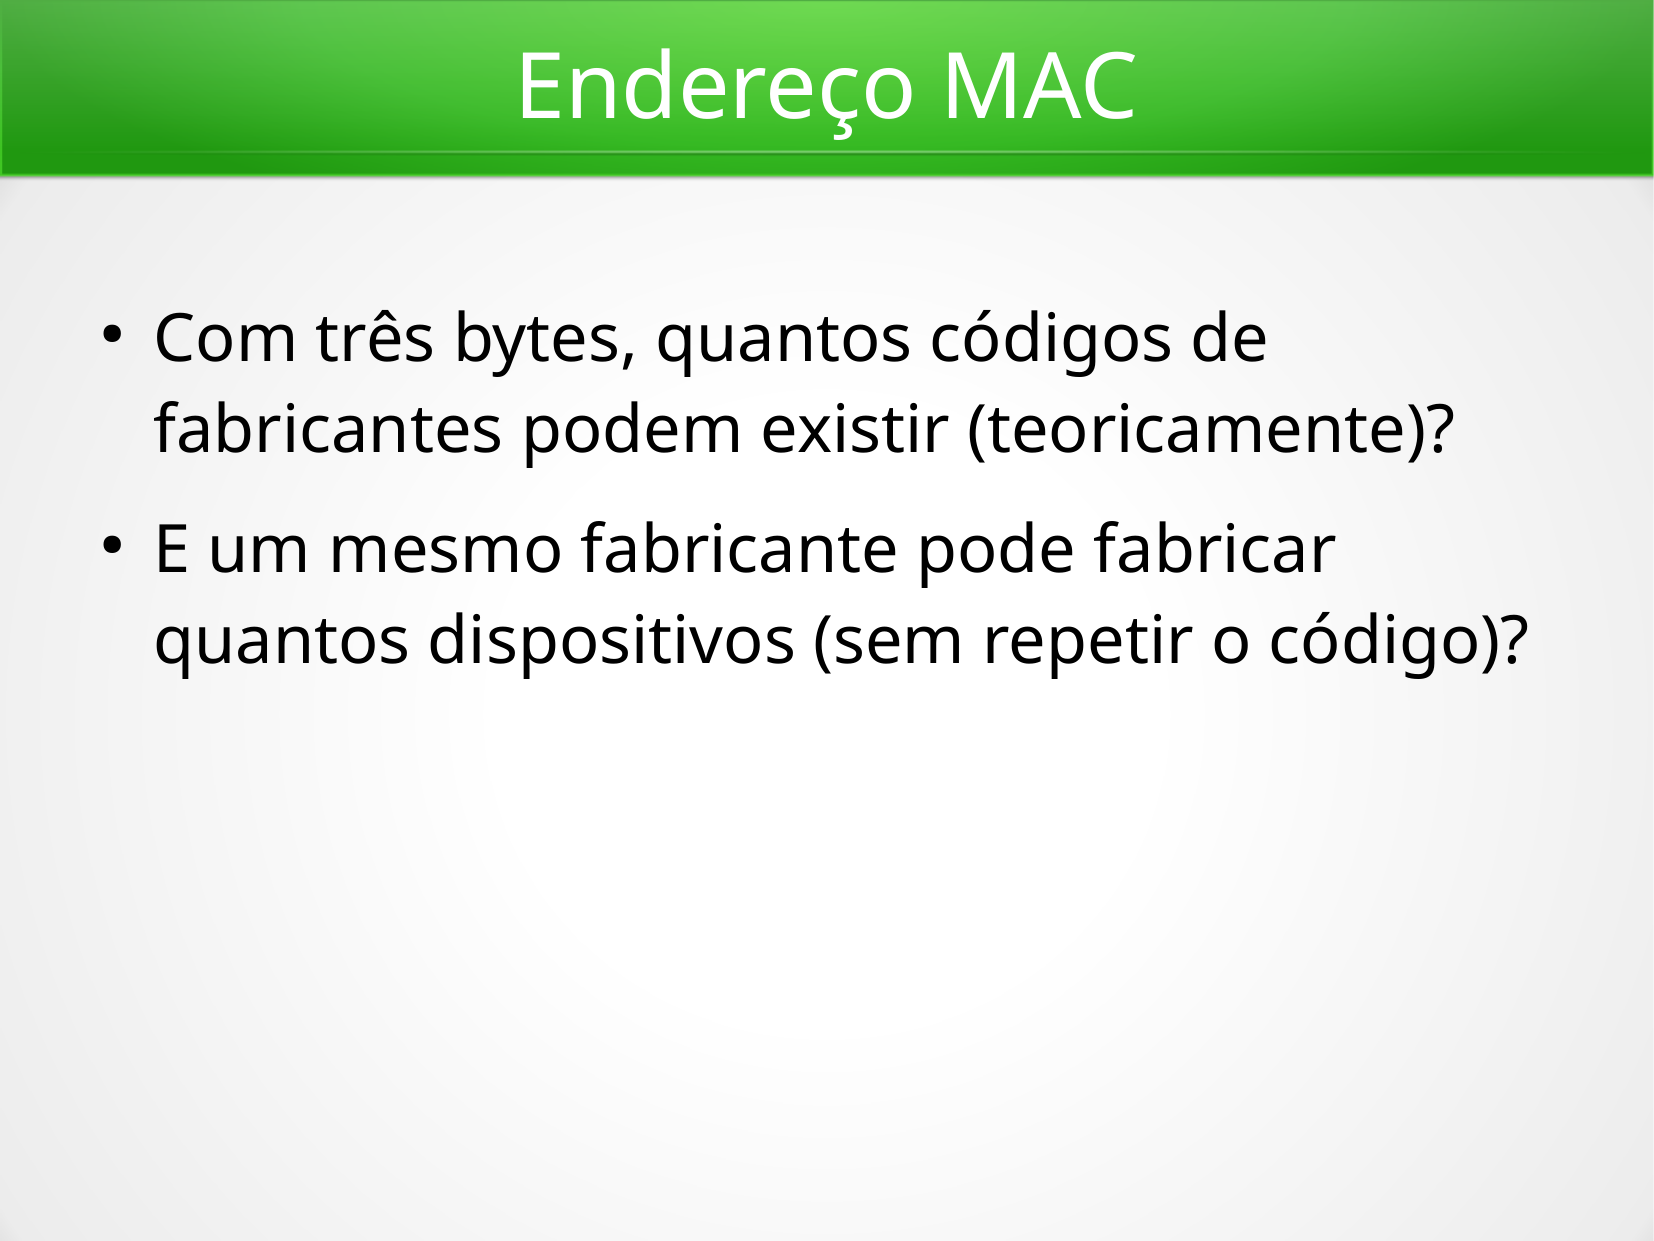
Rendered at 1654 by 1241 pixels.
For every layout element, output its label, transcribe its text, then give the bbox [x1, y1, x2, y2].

title Endereço MAC [82, 11, 1571, 154]
picture [0, 0, 1654, 1241]
list Com três bytes, quantos códigos de fabricantes podem existir (teoricamente)? E um mesmo fabricante pode fabricar quantos dispositivos (sem repetir o código)? [82, 290, 1571, 1010]
